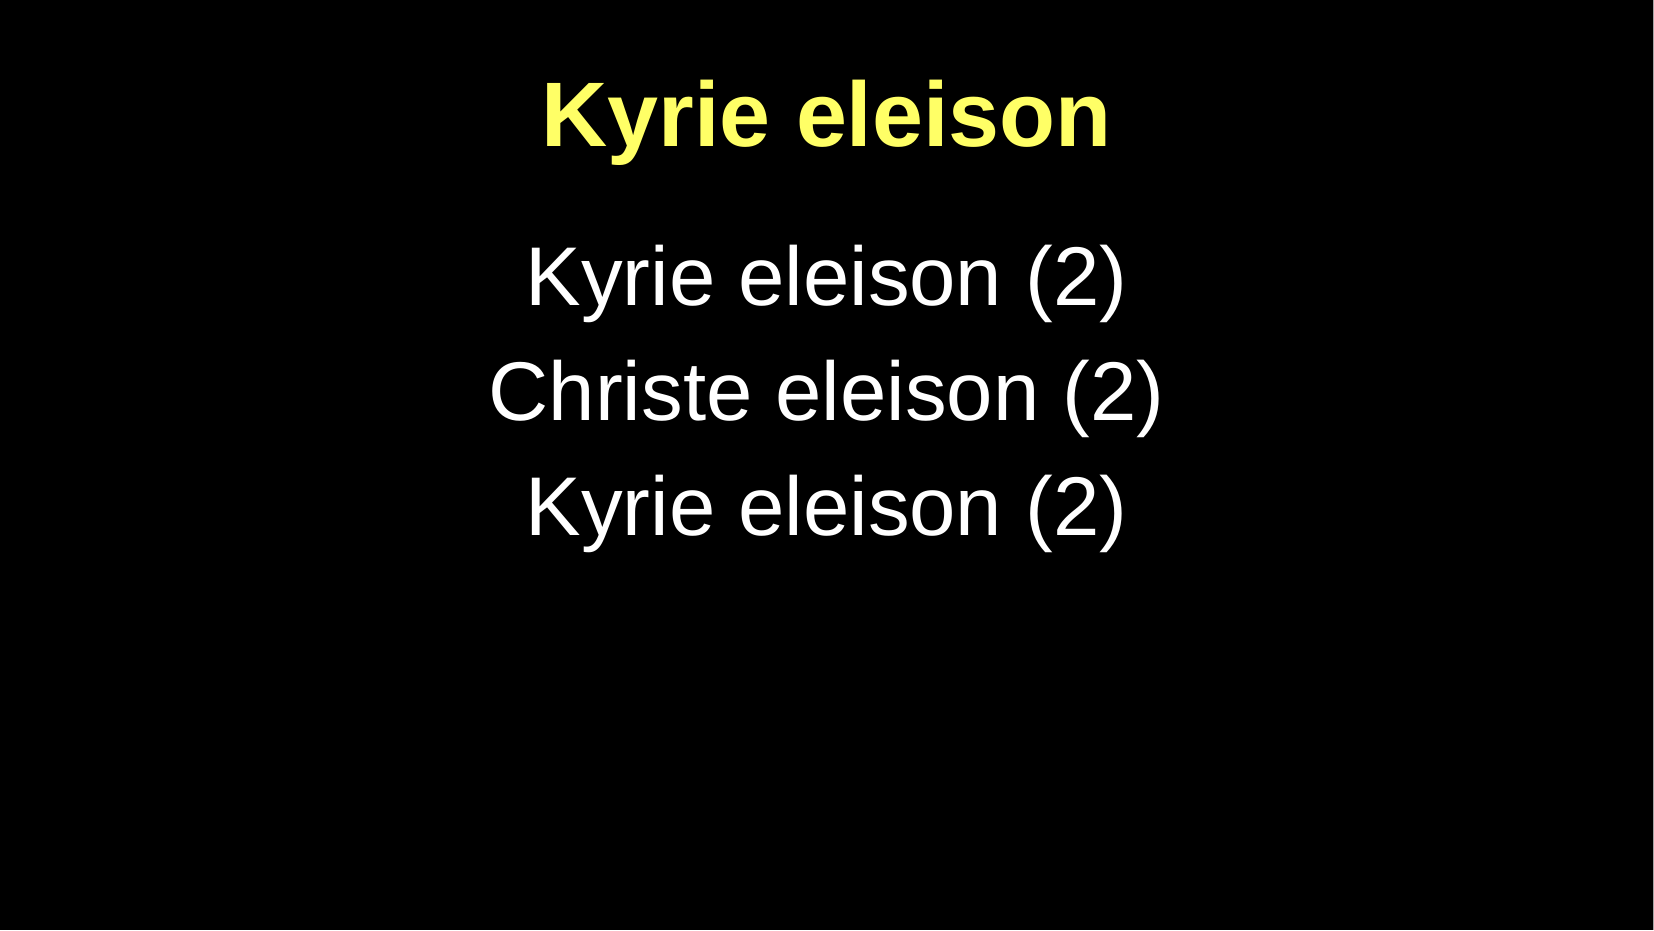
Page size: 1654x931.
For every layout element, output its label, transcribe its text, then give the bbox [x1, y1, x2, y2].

list Kyrie eleison (2) Christe eleison (2) Kyrie eleison (2) [0, 230, 1654, 770]
title Kyrie eleison [82, 37, 1571, 193]
